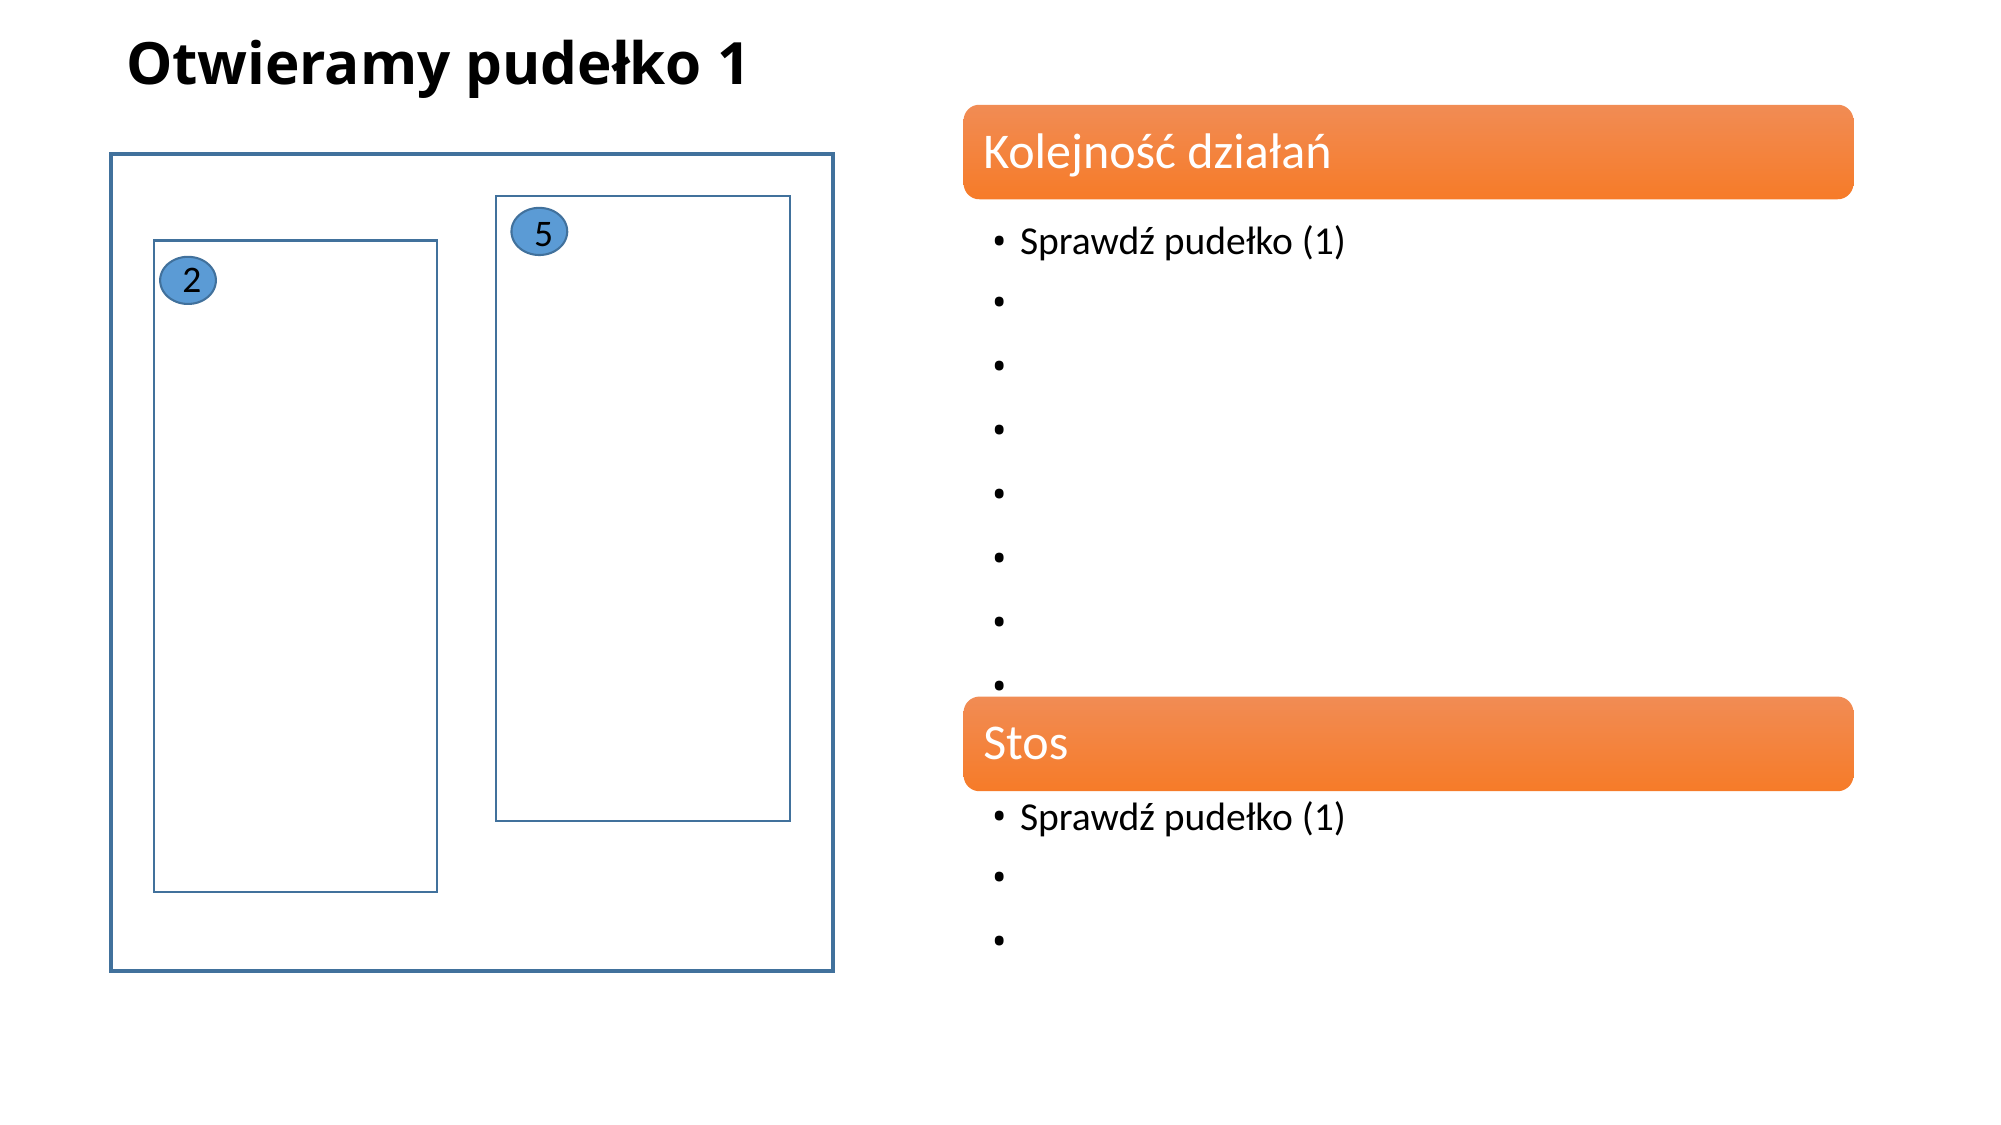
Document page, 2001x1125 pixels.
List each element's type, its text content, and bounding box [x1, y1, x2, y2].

text_box 5 [519, 201, 553, 262]
text_box Otwieramy pudełko 1 [110, 19, 2000, 106]
text_box [201, 259, 216, 302]
text_box Kolejność działań [963, 106, 1854, 200]
text_box [160, 264, 167, 296]
text_box [553, 210, 568, 252]
text_box Sprawdź pudełko (1) [963, 215, 1854, 697]
text_box Sprawdź pudełko (1) [963, 791, 1854, 955]
text_box [511, 215, 519, 248]
text_box 2 [167, 247, 201, 309]
text_box Stos [963, 696, 1854, 791]
